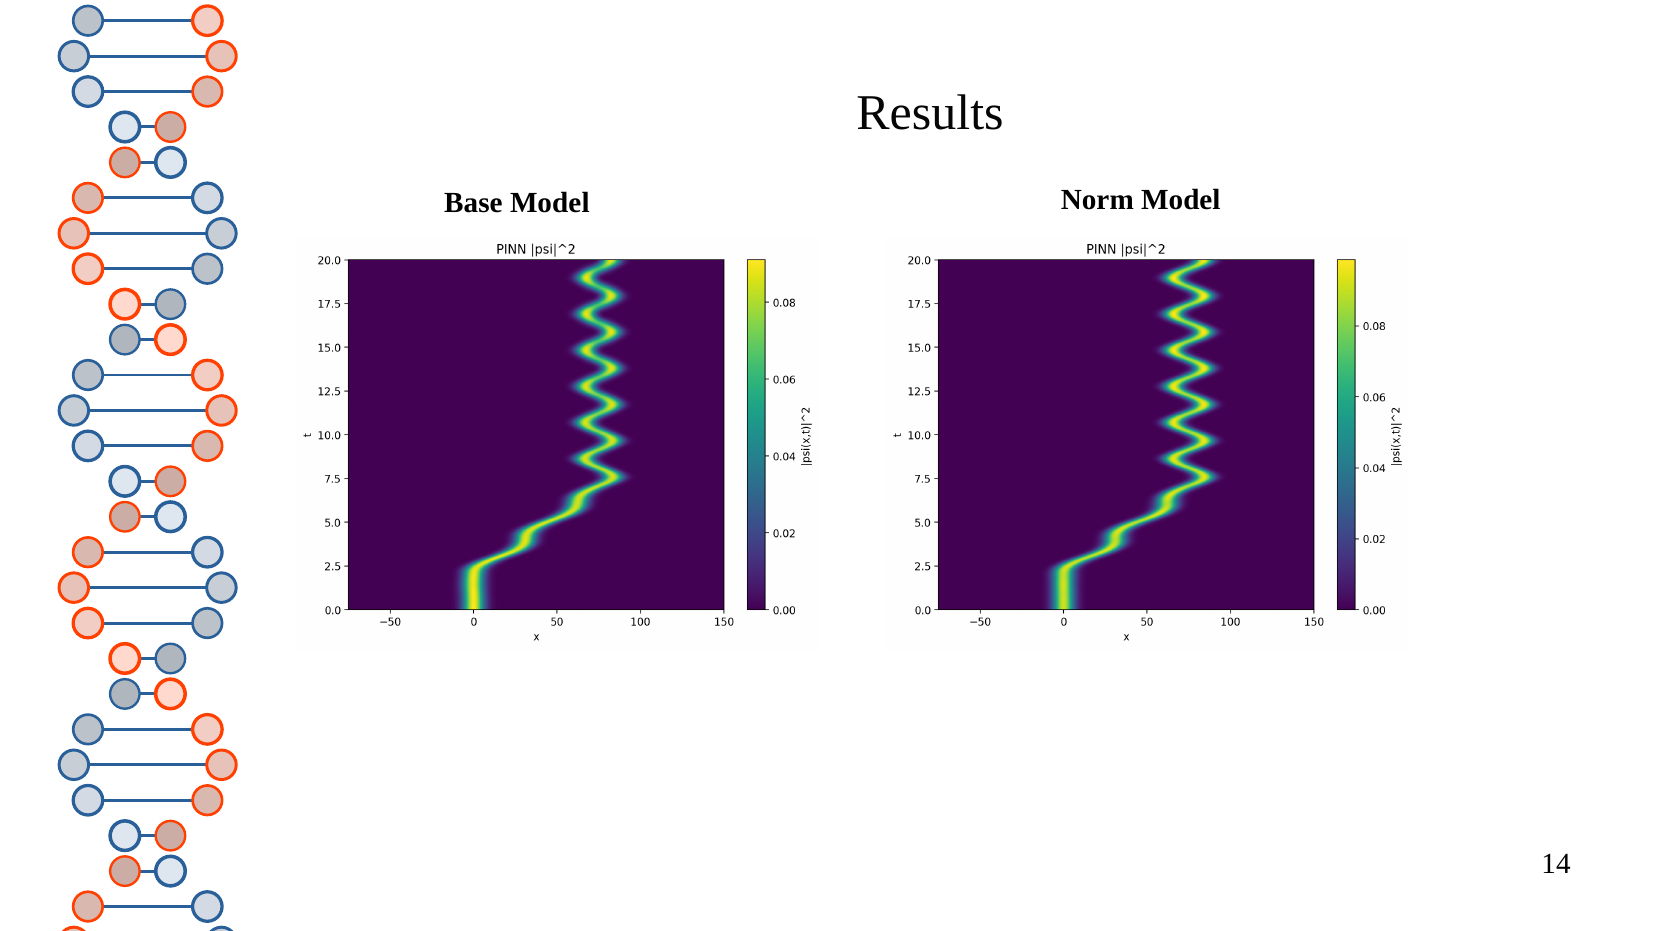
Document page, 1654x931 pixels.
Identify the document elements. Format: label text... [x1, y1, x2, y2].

title Results [265, 35, 1595, 189]
picture [885, 236, 1408, 650]
text_box Norm Model [1045, 189, 1259, 223]
text_box Base Model [429, 189, 611, 226]
picture [295, 236, 818, 650]
